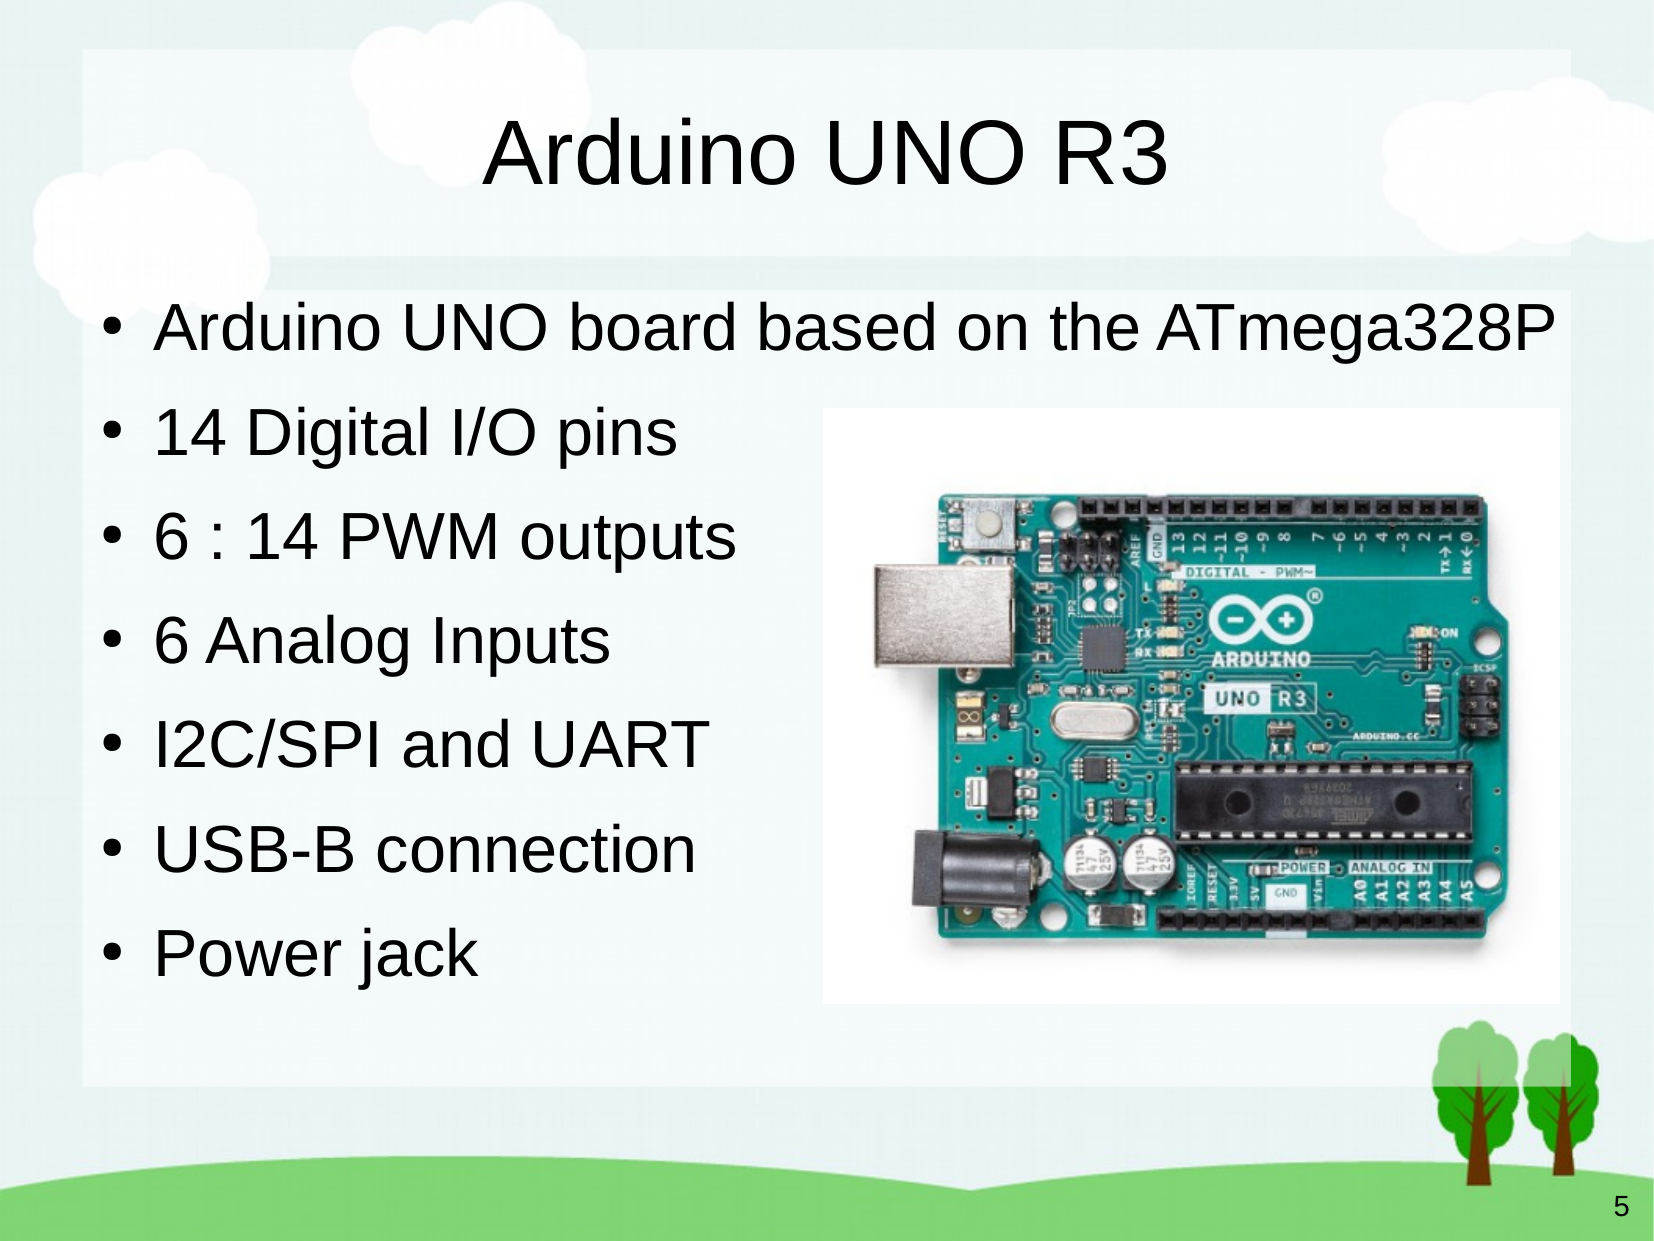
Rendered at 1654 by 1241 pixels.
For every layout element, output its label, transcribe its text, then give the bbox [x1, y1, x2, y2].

picture [0, 0, 1654, 1241]
list Arduino UNO board based on the ATmega328P 14 Digital I/O pins 6 : 14 PWM outputs 6 Analog Inputs I2C/SPI and UART USB-B connection Power jack [82, 290, 1571, 1087]
title Arduino UNO R3 [82, 49, 1571, 257]
